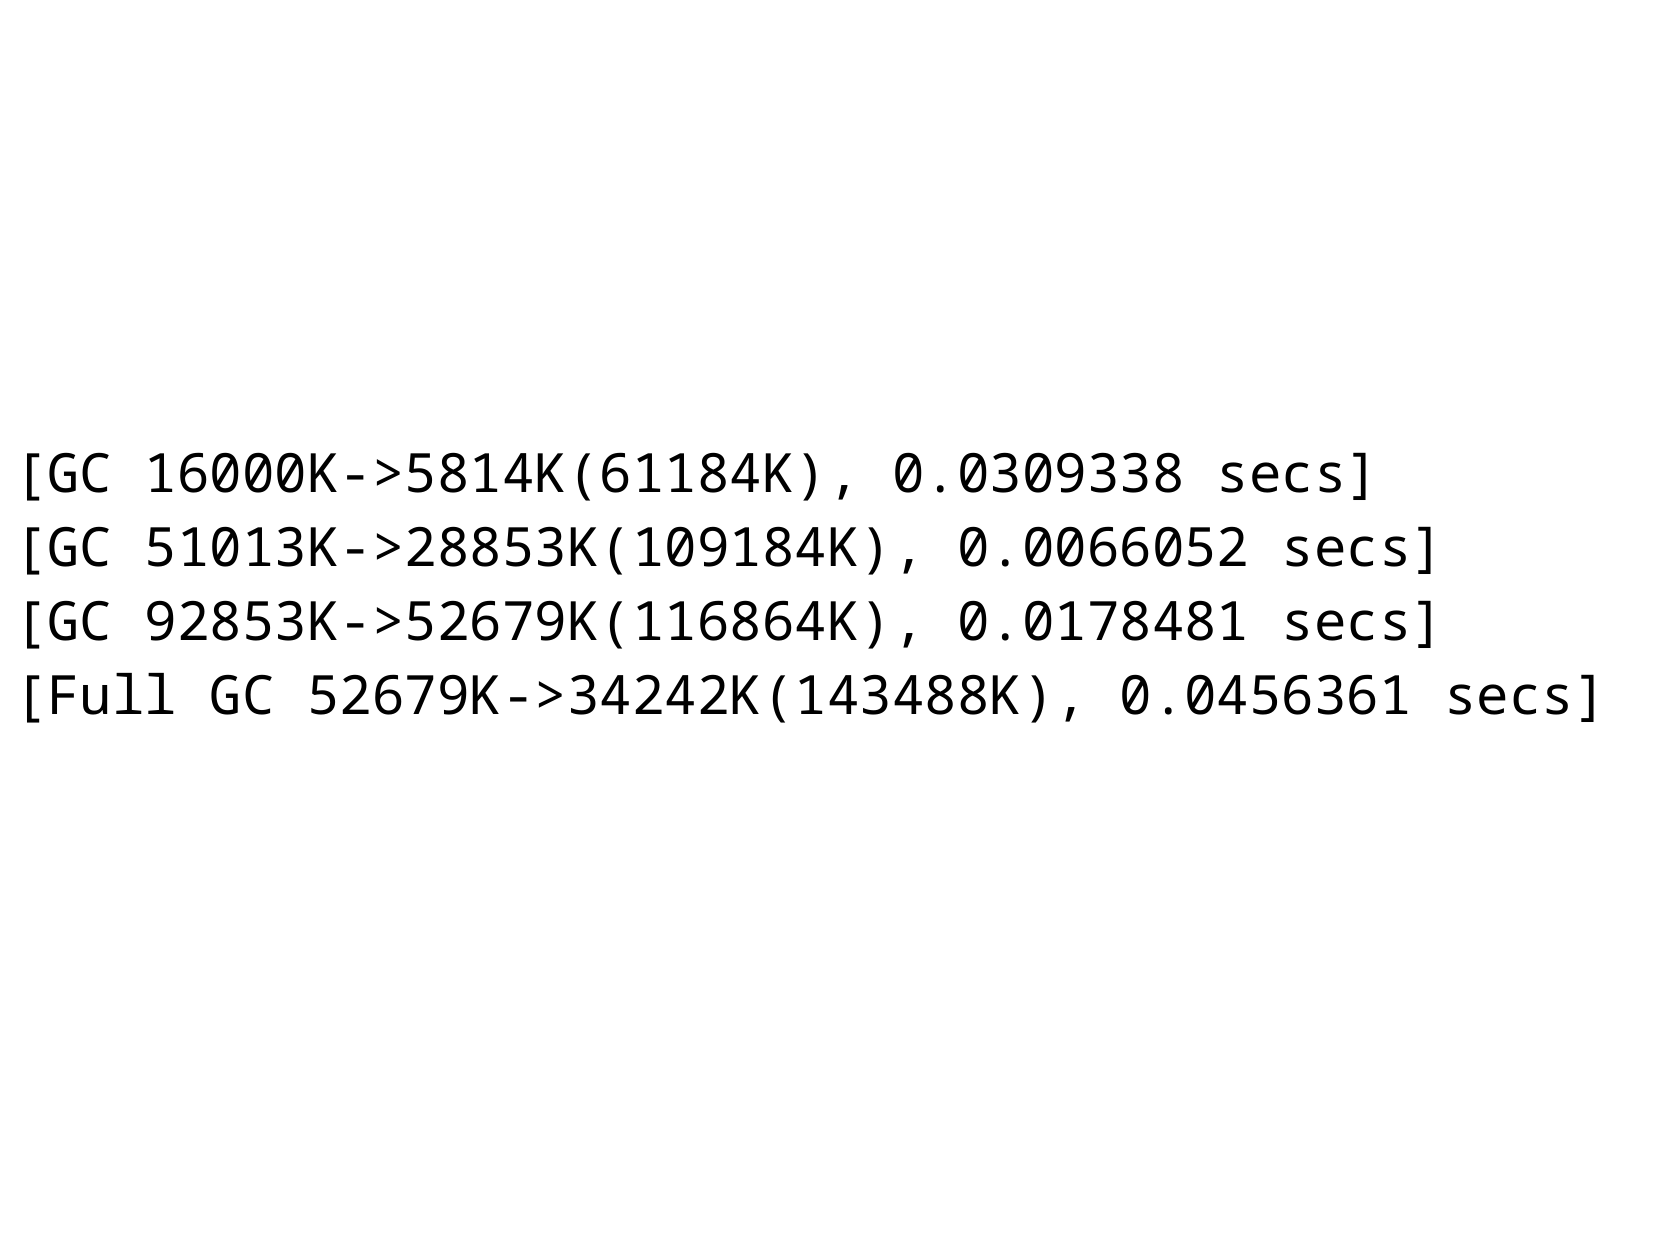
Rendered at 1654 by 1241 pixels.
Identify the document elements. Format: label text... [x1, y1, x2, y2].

text_box [GC 16000K->5814K(61184K), 0.0309338 secs] [GC 51013K->28853K(109184K), 0.0066052 secs] [GC 92853K->52679K(116864K), 0.0178481 secs] [Full GC 52679K->34242K(143488K), 0.0456361 secs] [0, 427, 1654, 725]
